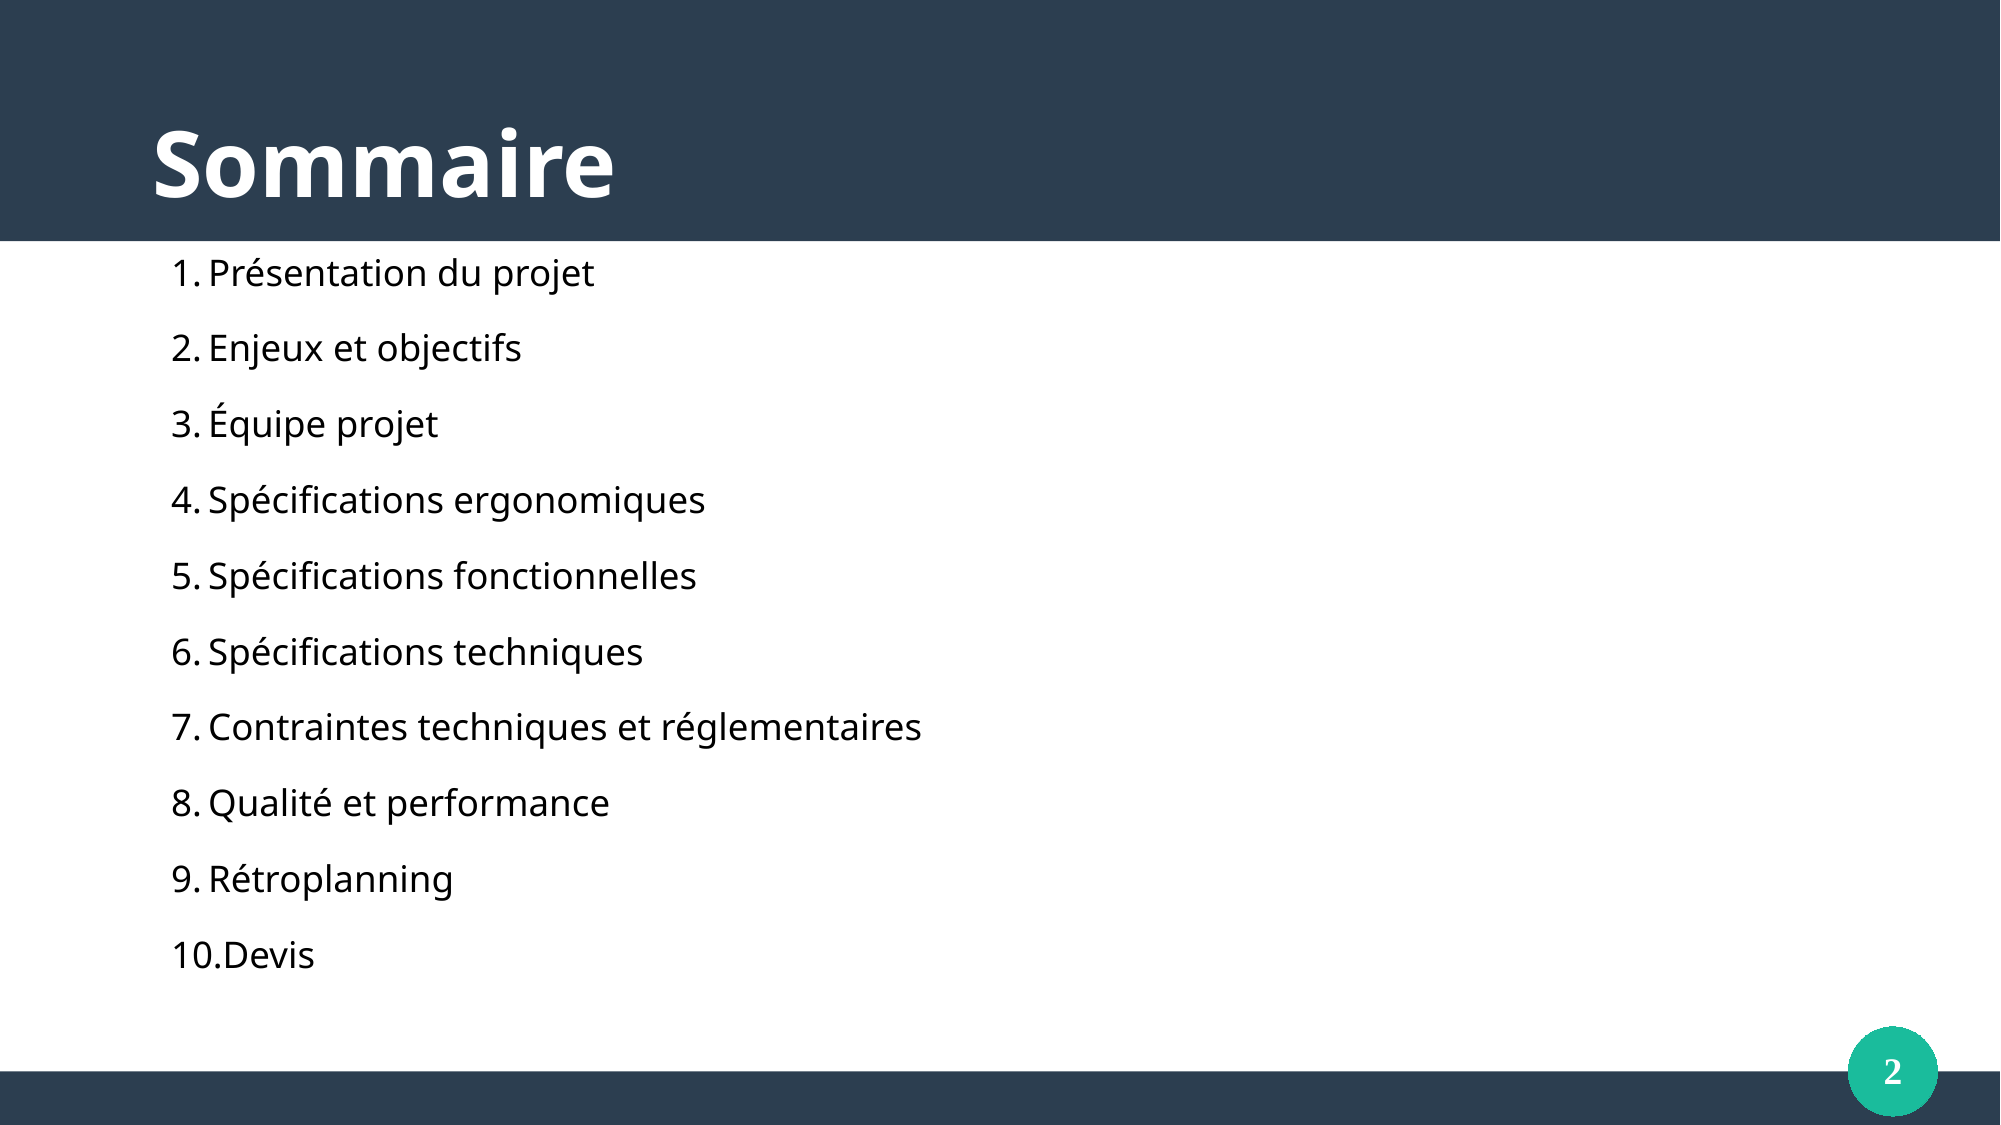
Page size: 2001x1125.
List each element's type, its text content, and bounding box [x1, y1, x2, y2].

list Présentation du projet Enjeux et objectifs Équipe projet Spécifications ergonomiques Spécifications fonctionnelles Spécifications techniques Contraintes techniques et réglementaires Qualité et performance Rétroplanning Devis [155, 248, 1881, 962]
title Sommaire [137, 55, 1863, 273]
